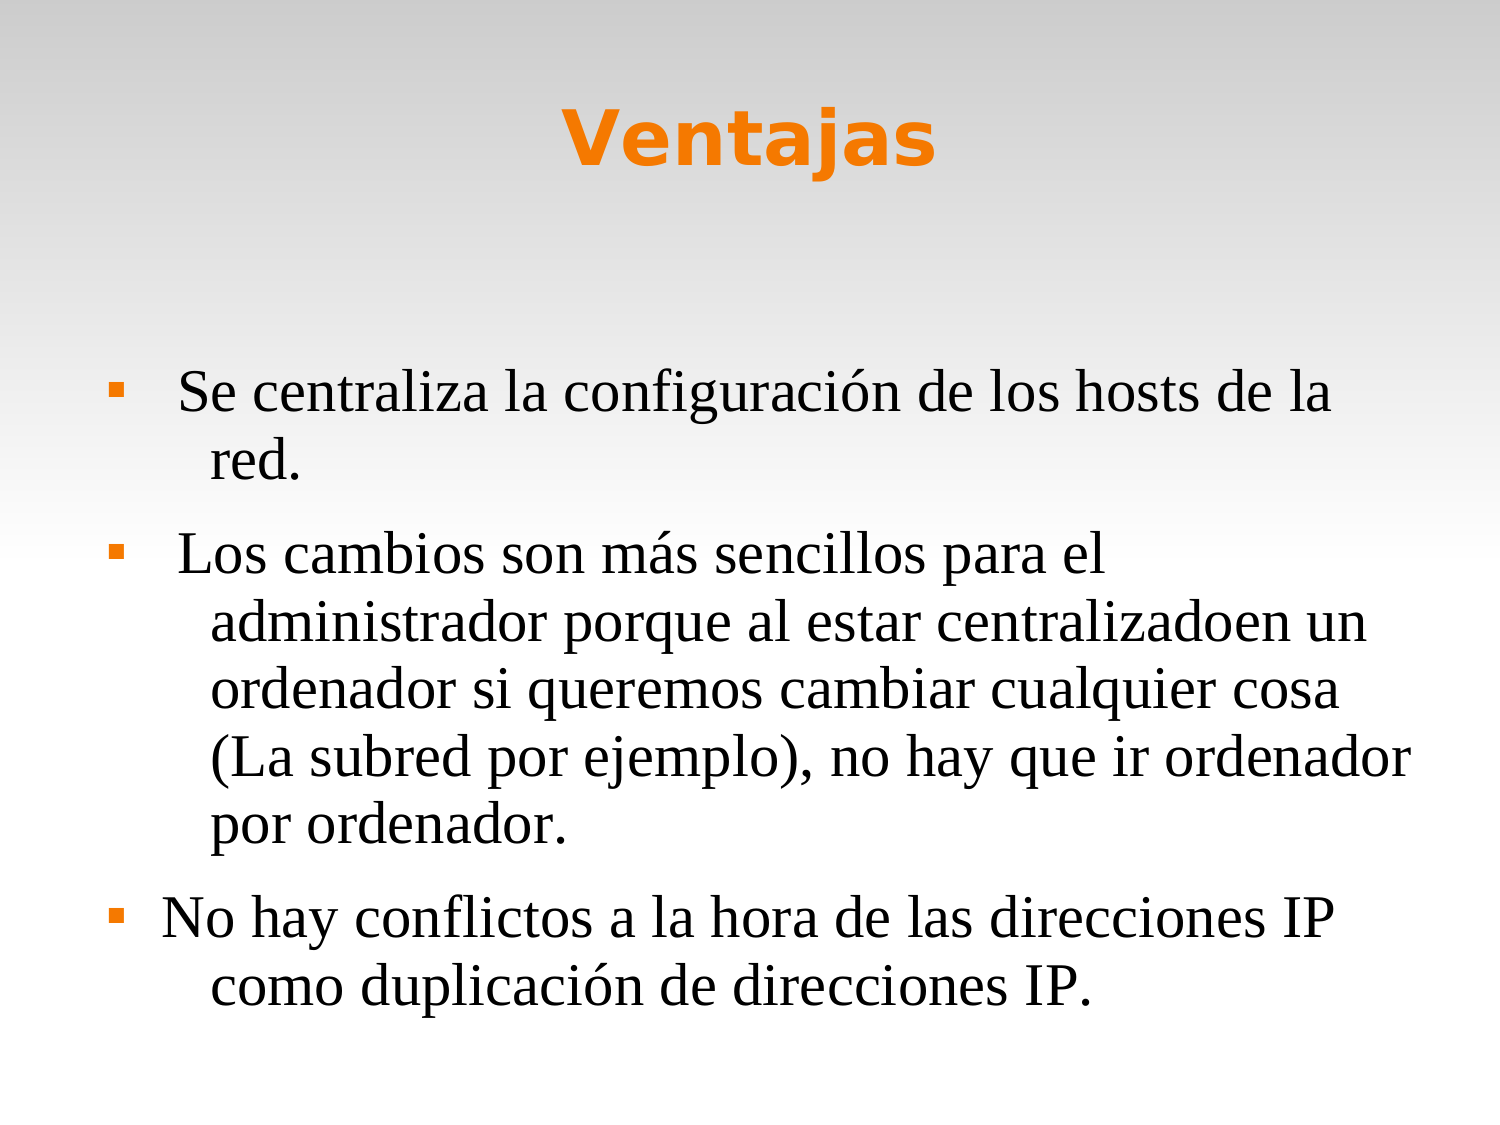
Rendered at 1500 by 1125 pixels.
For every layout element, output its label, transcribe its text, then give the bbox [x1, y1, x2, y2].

list Se centraliza la configuración de los hosts de la red. Los cambios son más sencillos para el administrador porque al estar centralizadoen un ordenador si queremos cambiar cualquier cosa (La subred por ejemplo), no hay que ir ordenador por ordenador. No hay conflictos a la hora de las direcciones IP como duplicación de direcciones IP. [75, 263, 1425, 1079]
title Ventajas [75, 44, 1425, 233]
